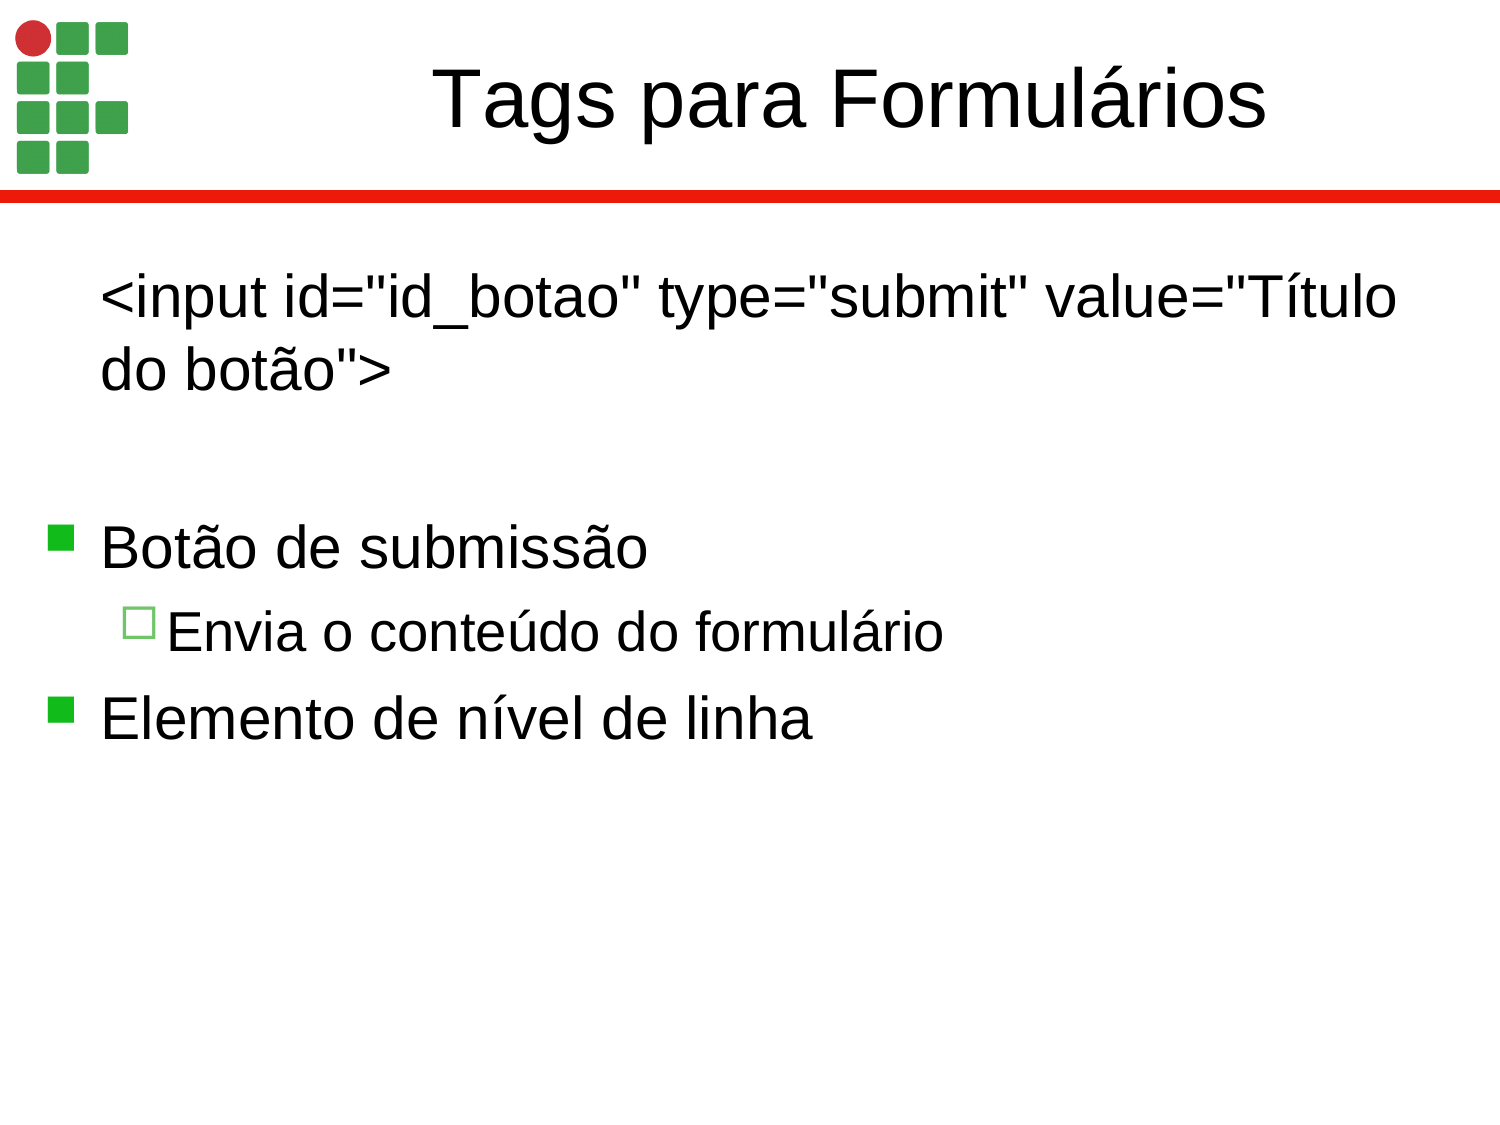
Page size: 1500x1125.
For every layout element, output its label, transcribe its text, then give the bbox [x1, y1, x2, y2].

title Tags para Formulários [230, 0, 1471, 202]
list <input id="id_botao" type="submit" value="Título do botão"> Botão de submissão Envia o conteúdo do formulário Elemento de nível de linha [29, 207, 1471, 1087]
picture [14, 16, 130, 178]
